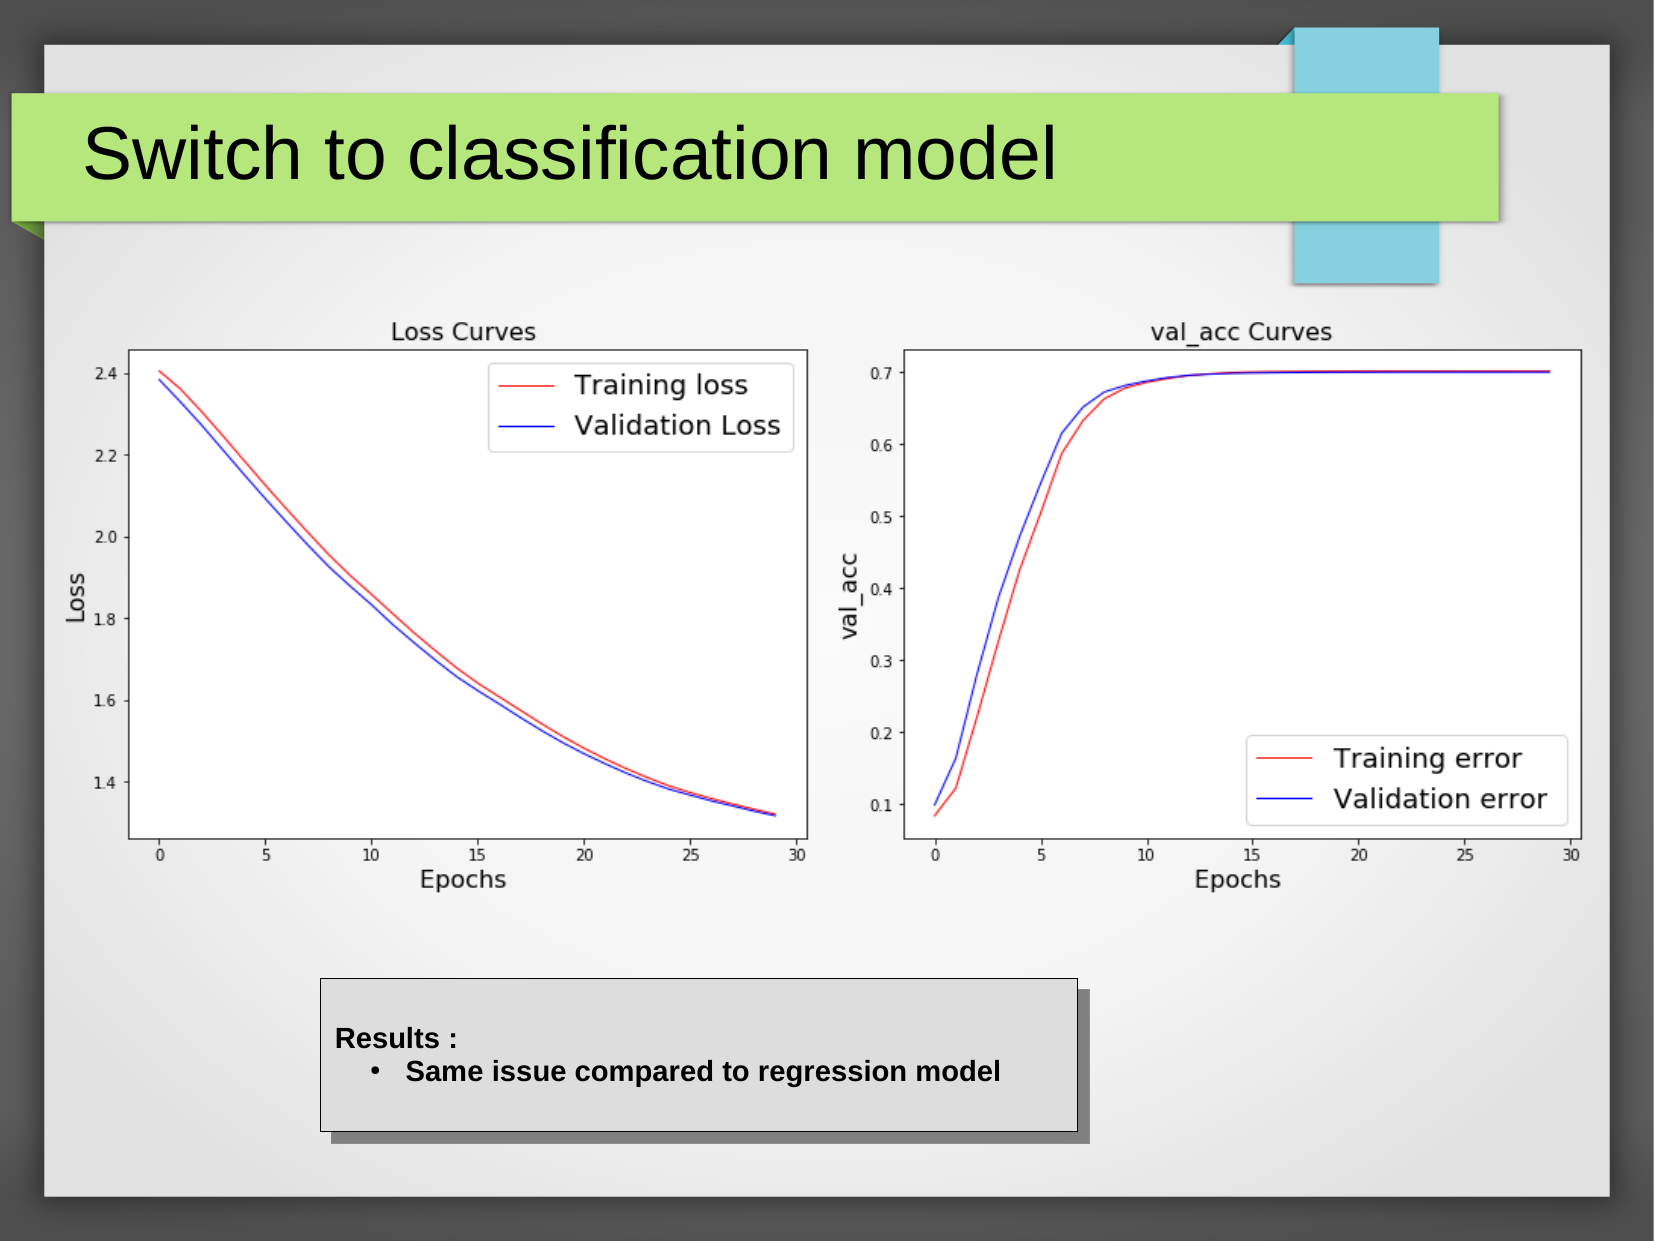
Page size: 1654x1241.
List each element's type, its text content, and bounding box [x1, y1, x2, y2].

picture [0, 0, 1654, 1241]
text_box Results : Same issue compared to regression model [320, 978, 1078, 1132]
title Switch to classification model [82, 94, 1264, 213]
